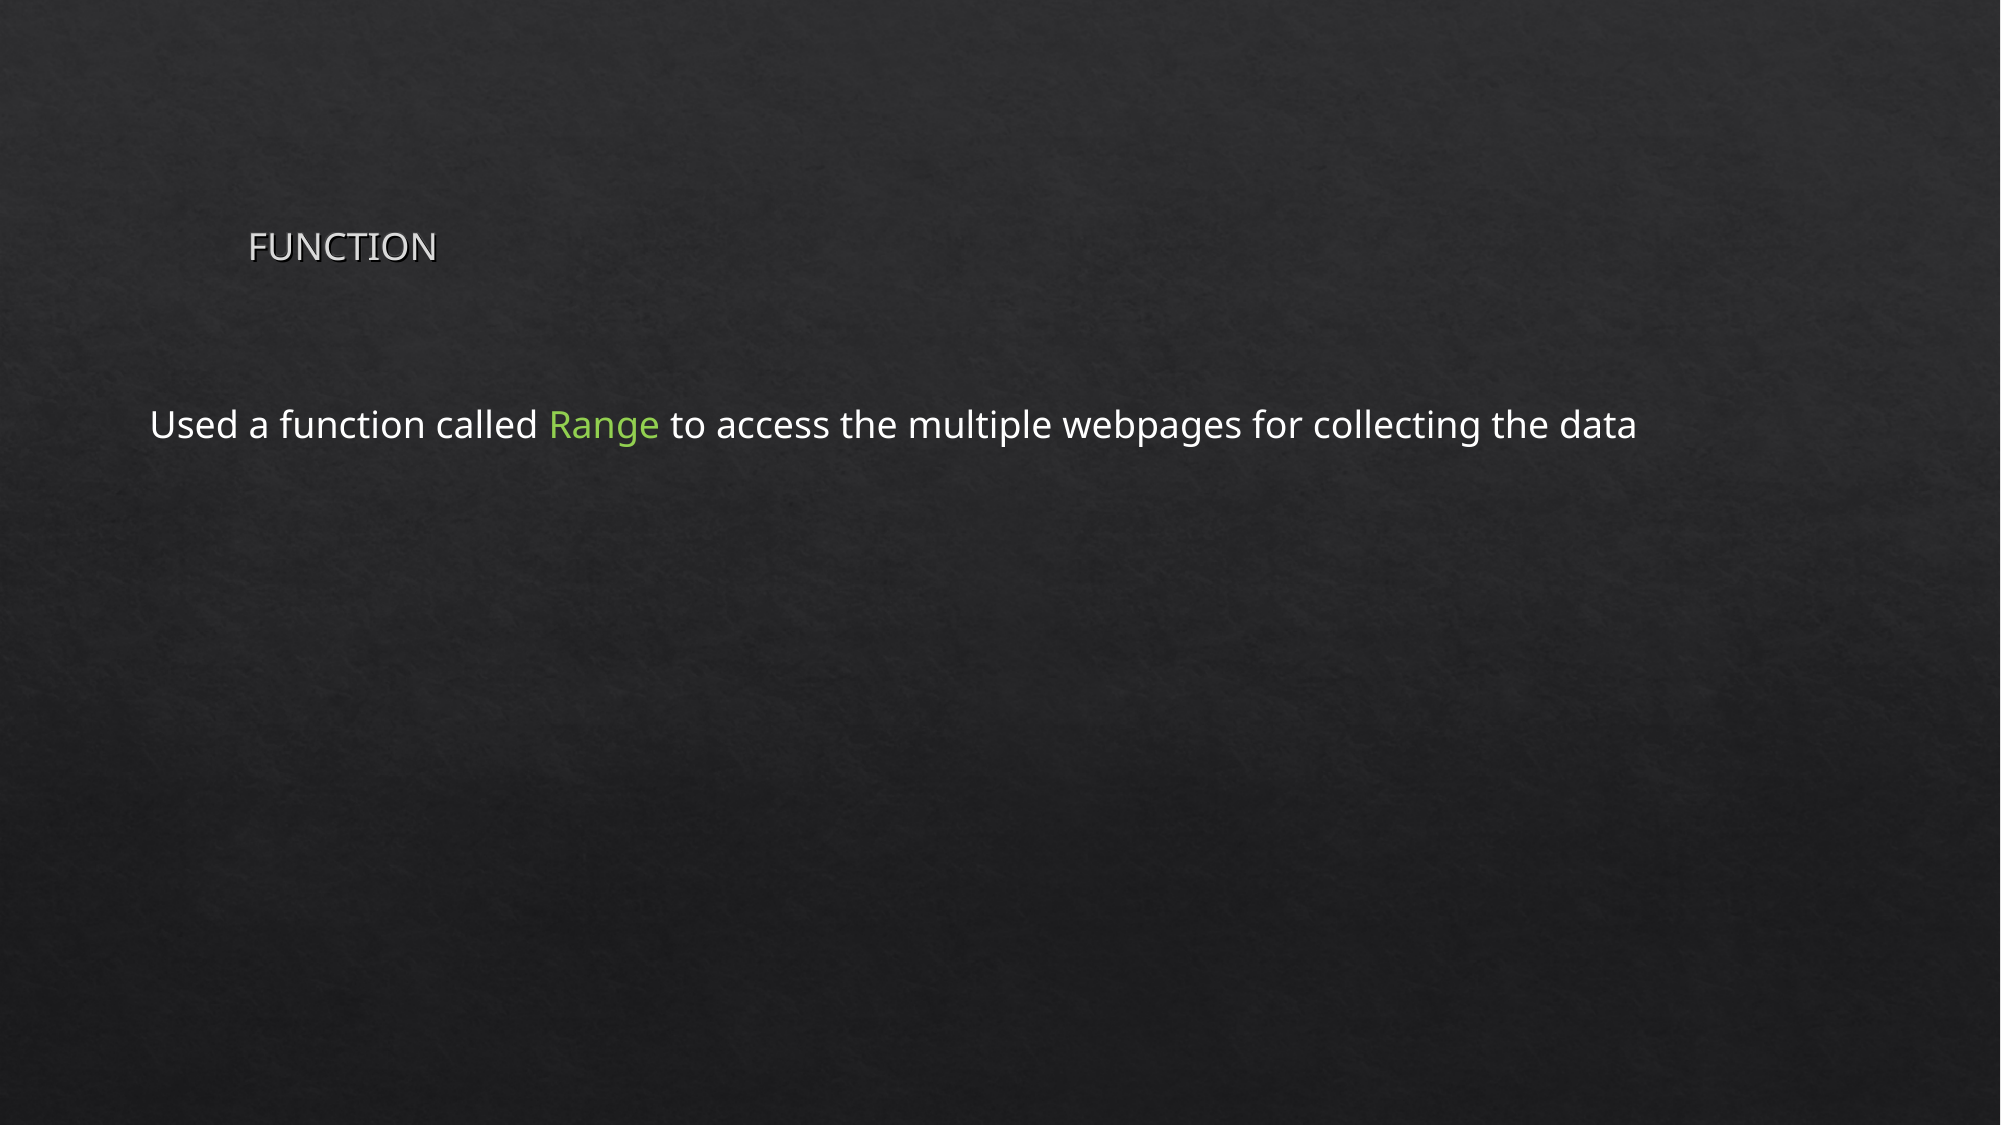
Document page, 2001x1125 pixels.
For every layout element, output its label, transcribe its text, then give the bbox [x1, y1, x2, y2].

text_box Used a function called Range to access the multiple webpages for collecting the data [134, 393, 1505, 455]
title FUNCTION [0, 214, 1015, 276]
